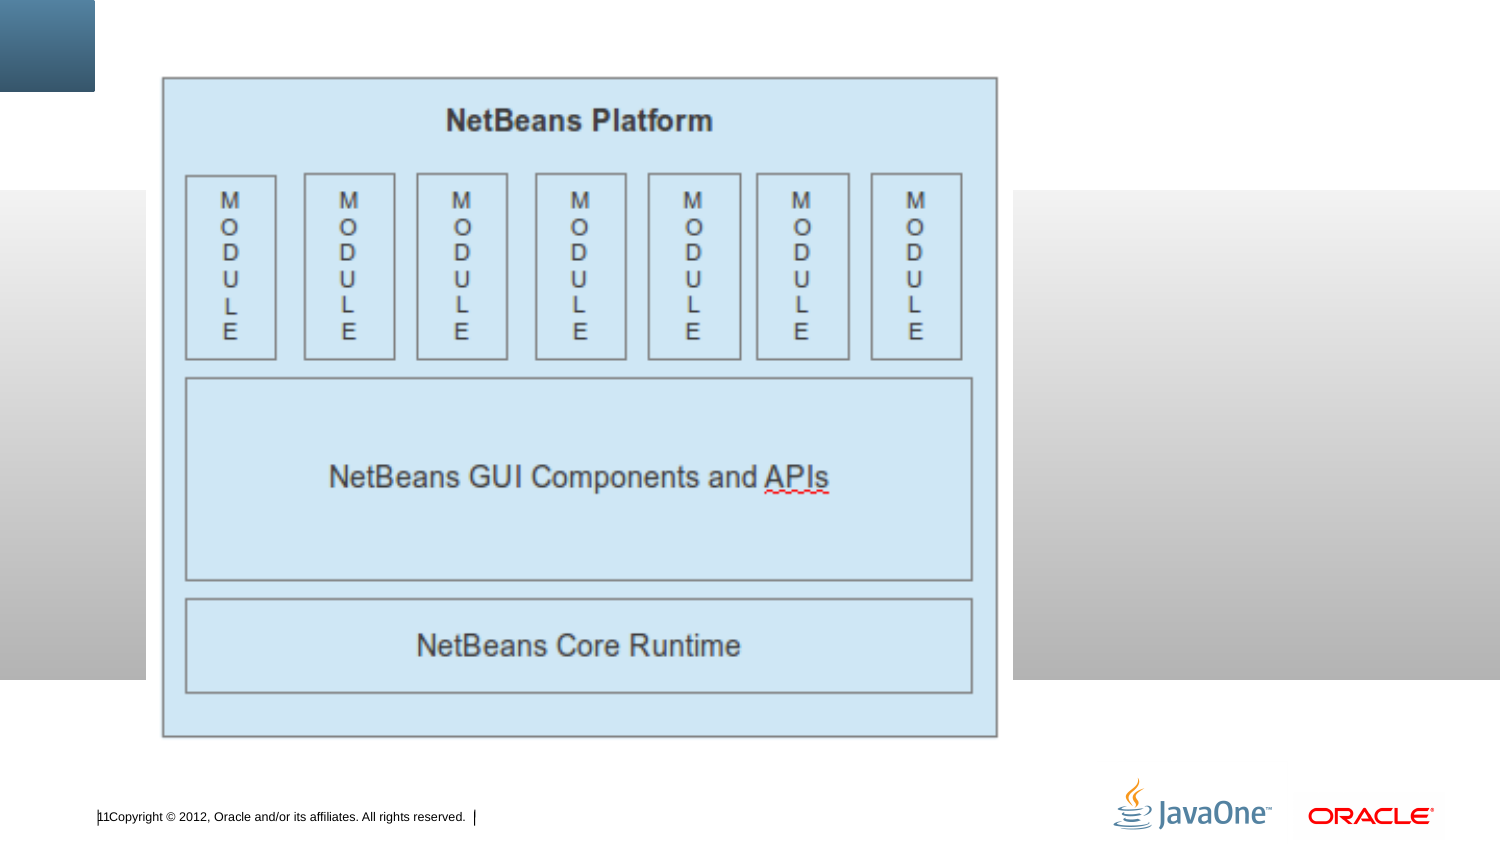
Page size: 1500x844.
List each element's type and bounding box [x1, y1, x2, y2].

picture [146, 63, 1013, 760]
picture [1293, 792, 1445, 840]
picture [1097, 761, 1288, 844]
